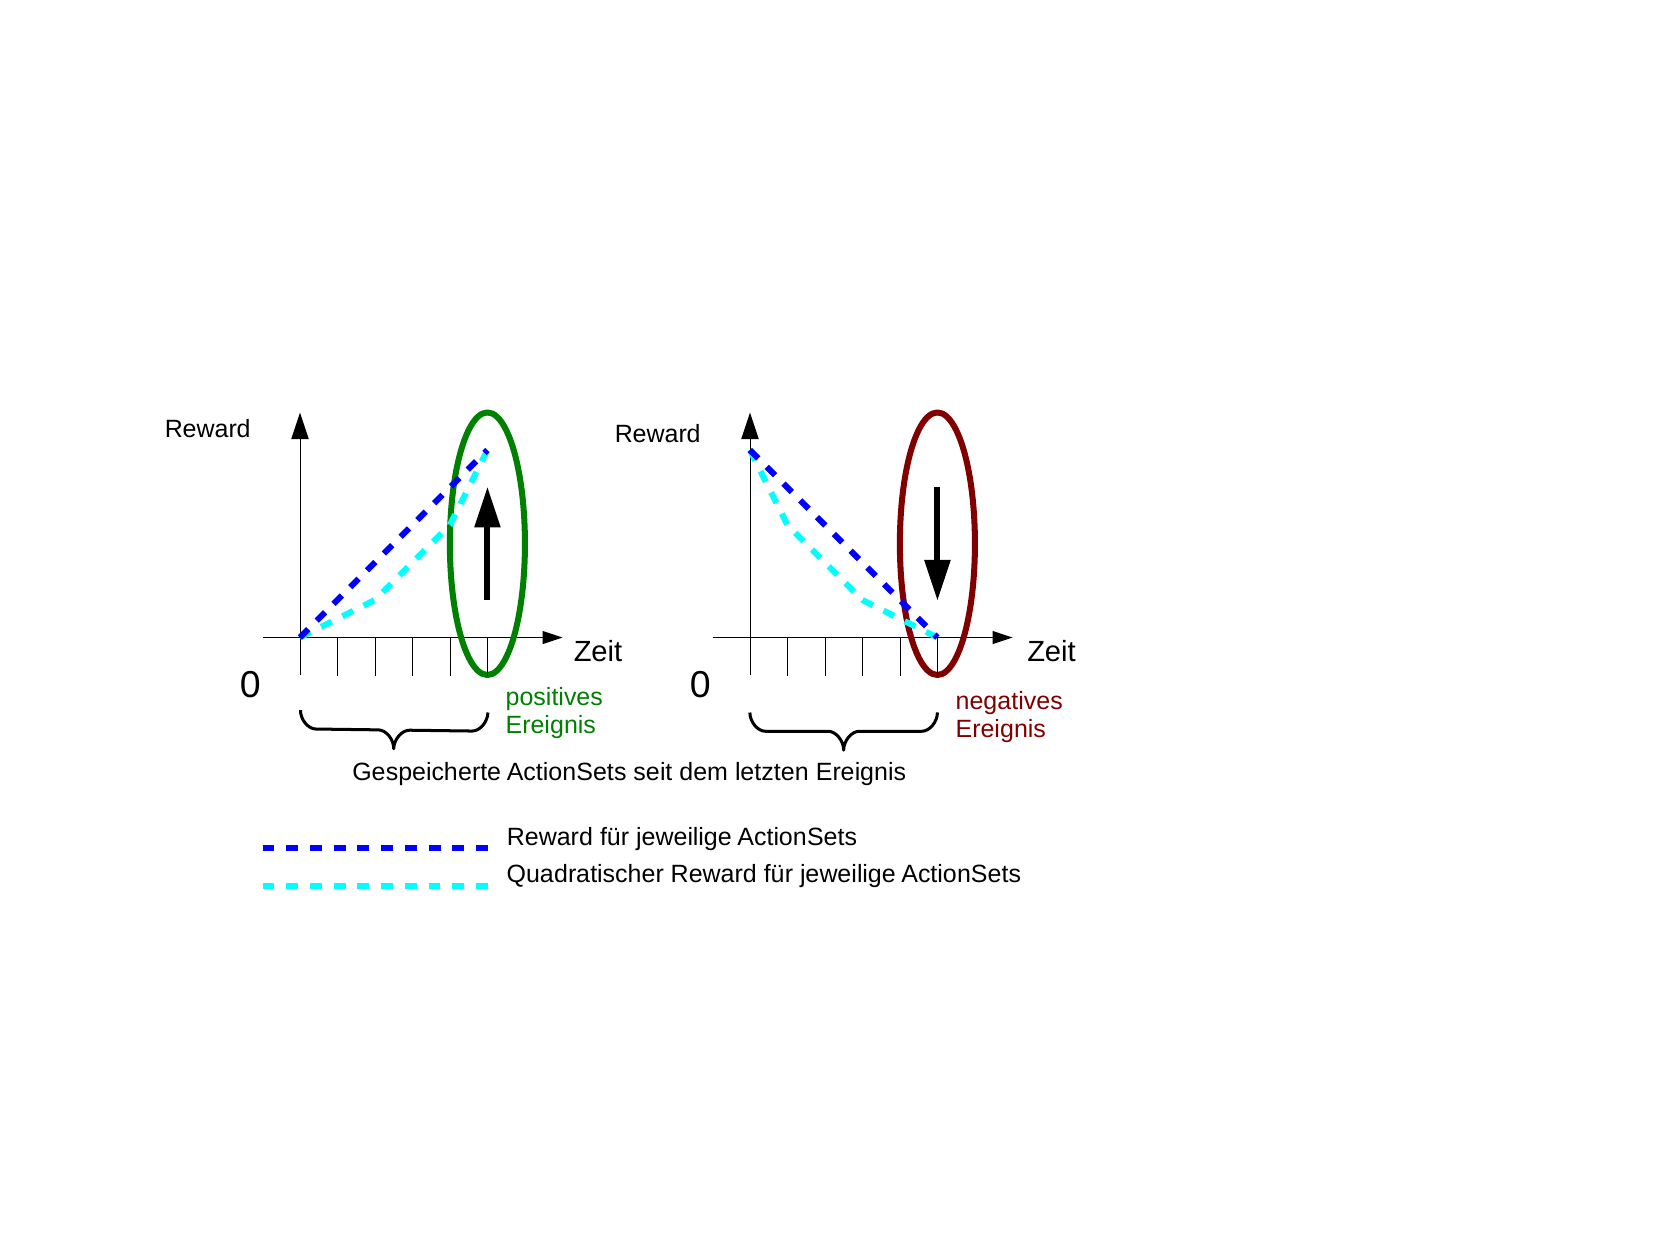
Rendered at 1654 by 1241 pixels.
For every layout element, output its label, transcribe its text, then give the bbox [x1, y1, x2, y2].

text_box Reward für jeweilige ActionSets [487, 810, 901, 848]
text_box Reward [150, 407, 305, 450]
text_box positives Ereignis [490, 675, 661, 746]
text_box Quadratischer Reward für jeweilige ActionSets [487, 848, 1088, 901]
text_box 0 [225, 655, 276, 713]
text_box Reward [600, 412, 755, 456]
text_box Zeit [1012, 627, 1118, 675]
text_box negatives Ereignis [940, 679, 1124, 750]
text_box Zeit [559, 627, 664, 675]
text_box 0 [675, 655, 726, 713]
text_box Gespeicherte ActionSets seit dem letzten Ereignis [337, 749, 1117, 793]
